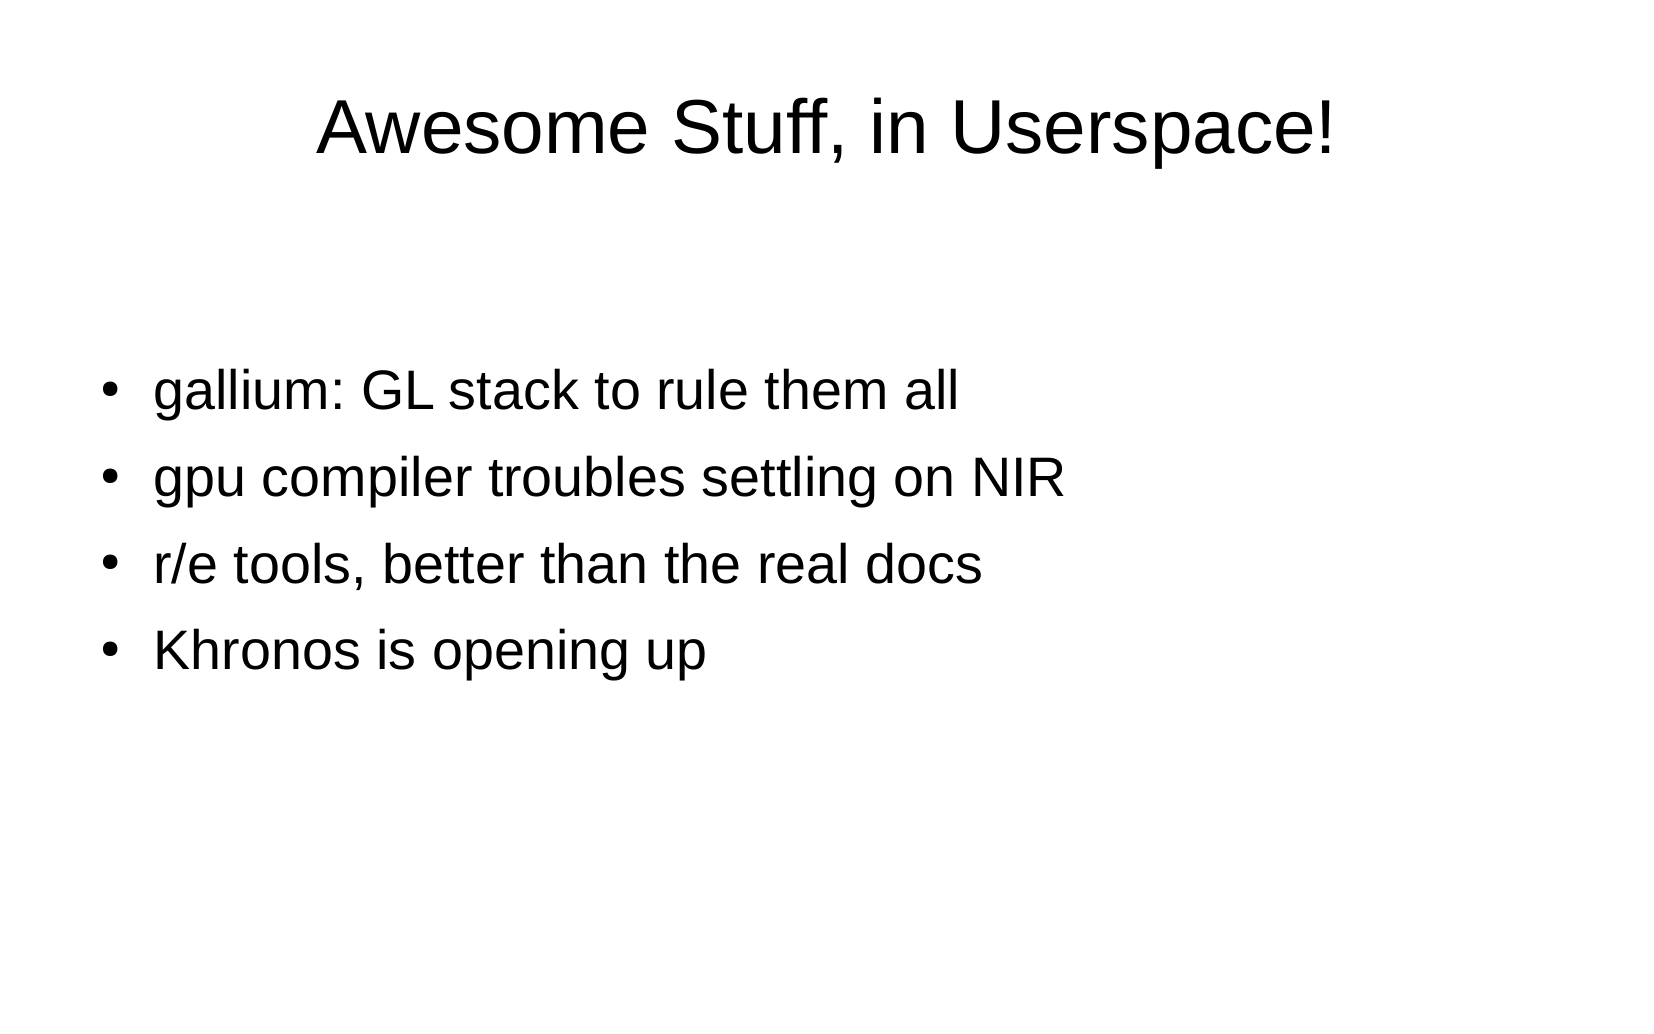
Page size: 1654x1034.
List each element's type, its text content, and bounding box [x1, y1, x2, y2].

title Awesome Stuff, in Userspace! [82, 41, 1571, 214]
list gallium: GL stack to rule them all gpu compiler troubles settling on NIR r/e tools, better than the real docs Khronos is opening up [82, 359, 1571, 851]
